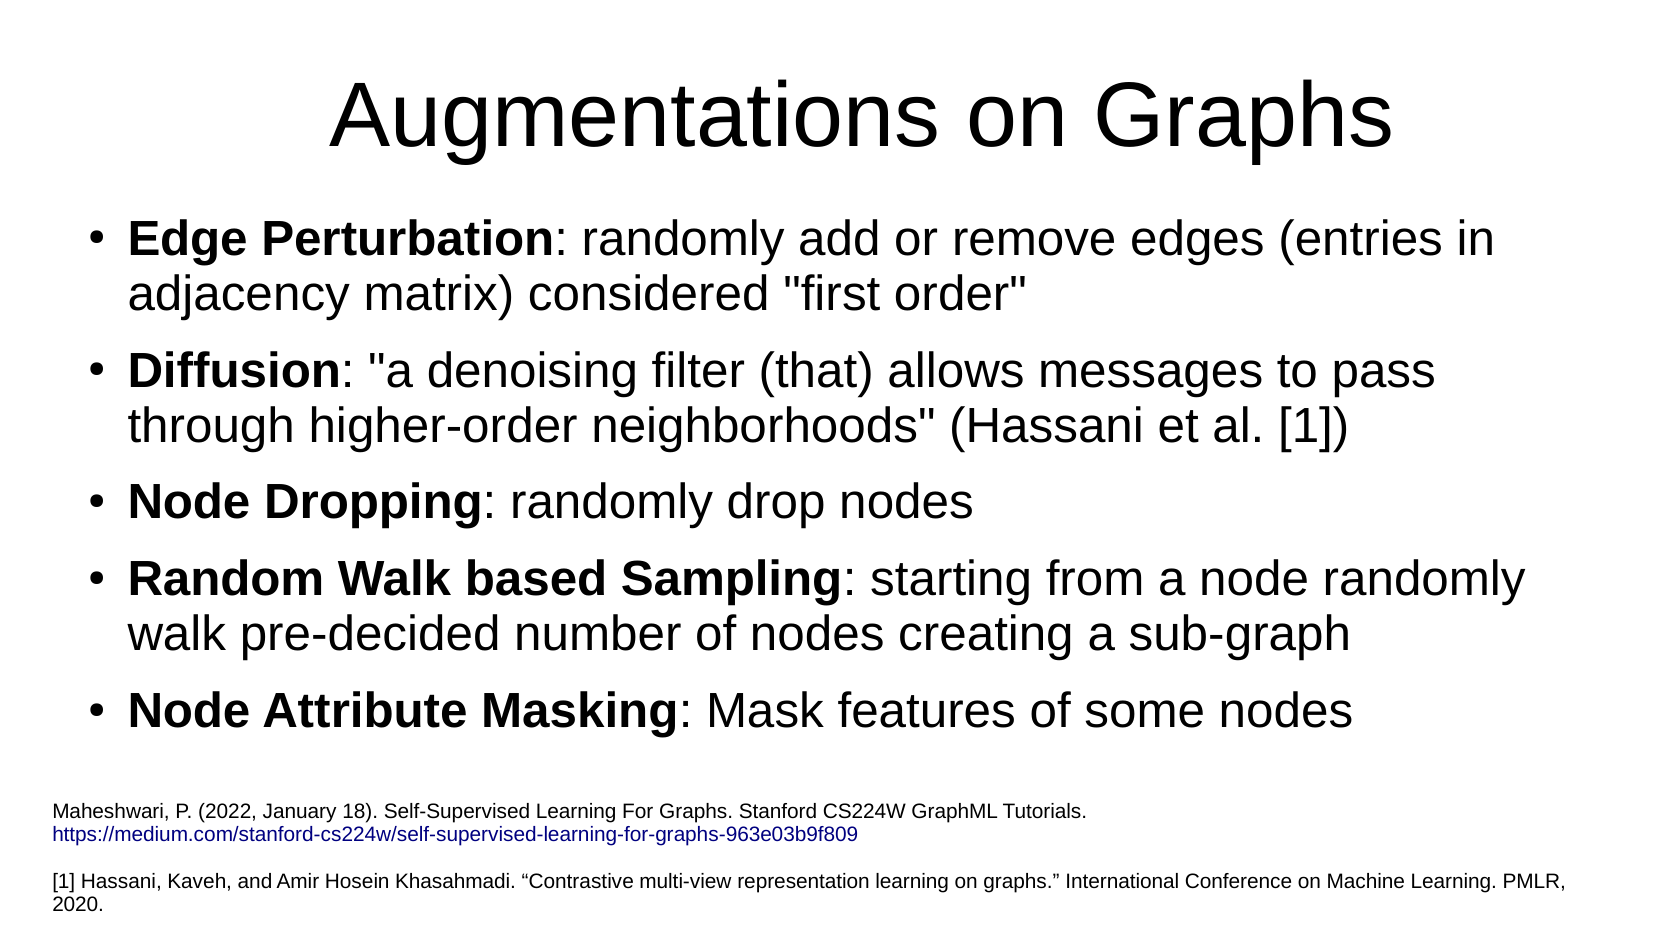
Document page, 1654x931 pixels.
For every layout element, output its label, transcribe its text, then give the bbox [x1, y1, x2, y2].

text_box Maheshwari, P. (2022, January 18). Self-Supervised Learning For Graphs. Stanford CS224W GraphML Tutorials. https://medium.com/stanford-cs224w/self-supervised-learning-for-graphs-963e03b9f809 [1] Hassani, Kaveh, and Amir Hosein Khasahmadi. “Contrastive multi-view representation learning on graphs.” International Conference on Machine Learning. PMLR, 2020. [37, 792, 1613, 924]
list Edge Perturbation: randomly add or remove edges (entries in adjacency matrix) considered "first order" Diffusion: "a denoising filter (that) allows messages to pass through higher-order neighborhoods" (Hassani et al. [1]) Node Dropping: randomly drop nodes Random Walk based Sampling: starting from a node randomly walk pre-decided number of nodes creating a sub-graph Node Attribute Masking: Mask features of some nodes [75, 210, 1564, 751]
title Augmentations on Graphs [82, 37, 1571, 193]
